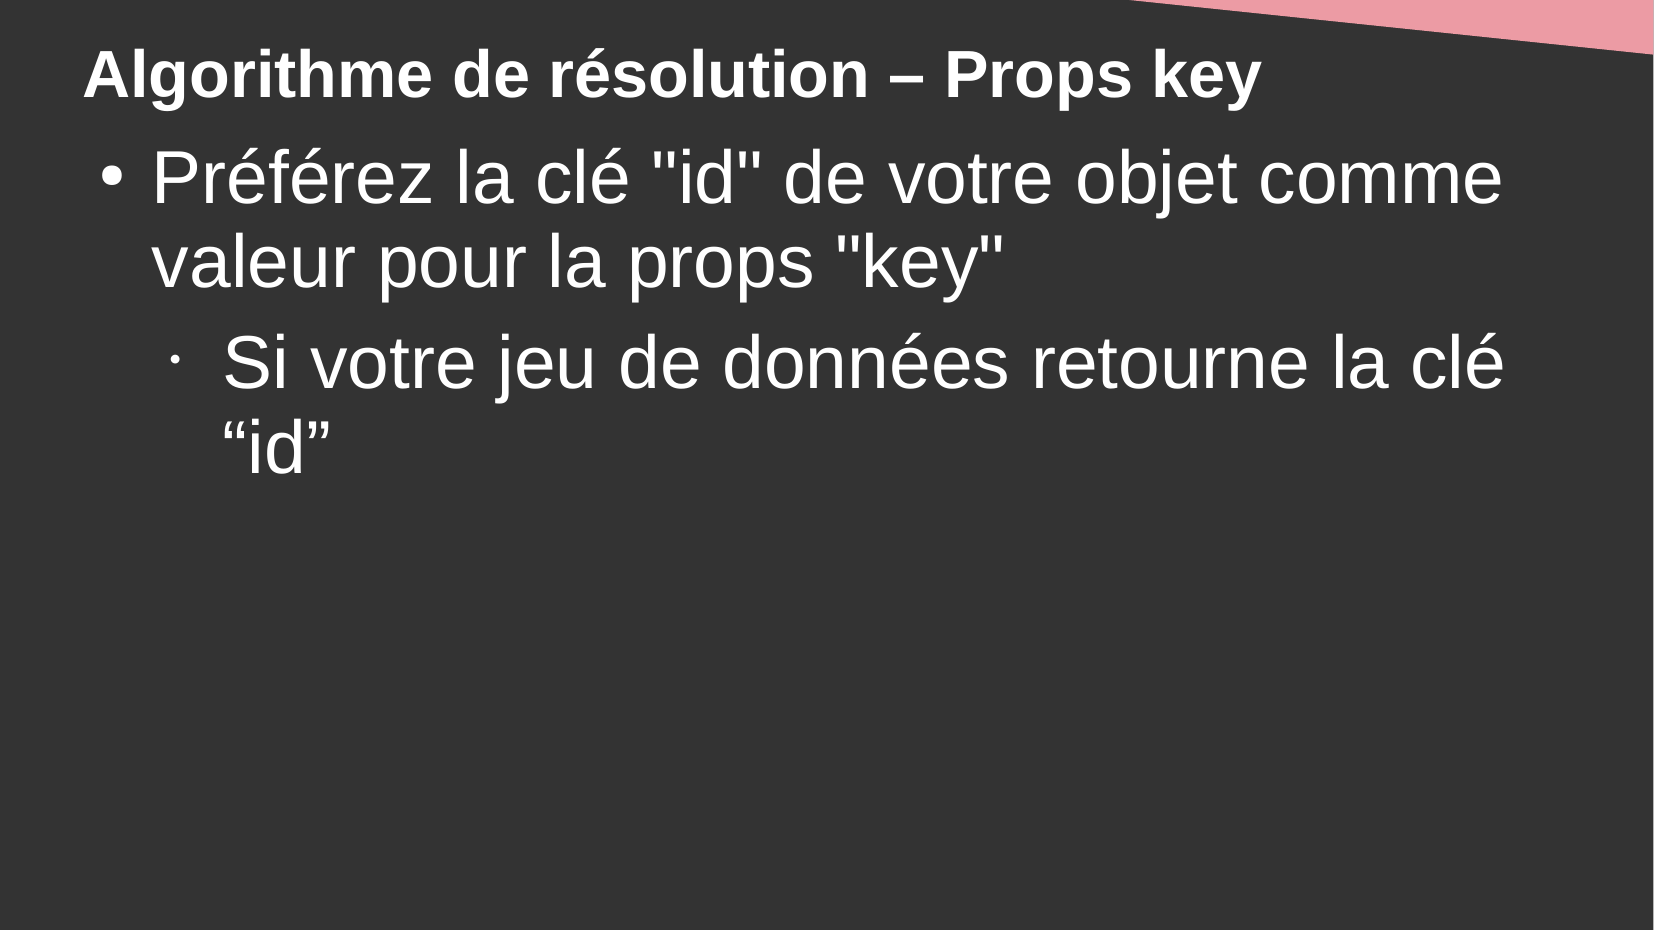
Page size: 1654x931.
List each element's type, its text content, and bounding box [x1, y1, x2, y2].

text_box [1129, 0, 1654, 55]
title Algorithme de résolution – Props key [82, 37, 1571, 114]
list Préférez la clé "id" de votre objet comme valeur pour la props "key" Si votre jeu de données retourne la clé “id” [80, 135, 1619, 697]
